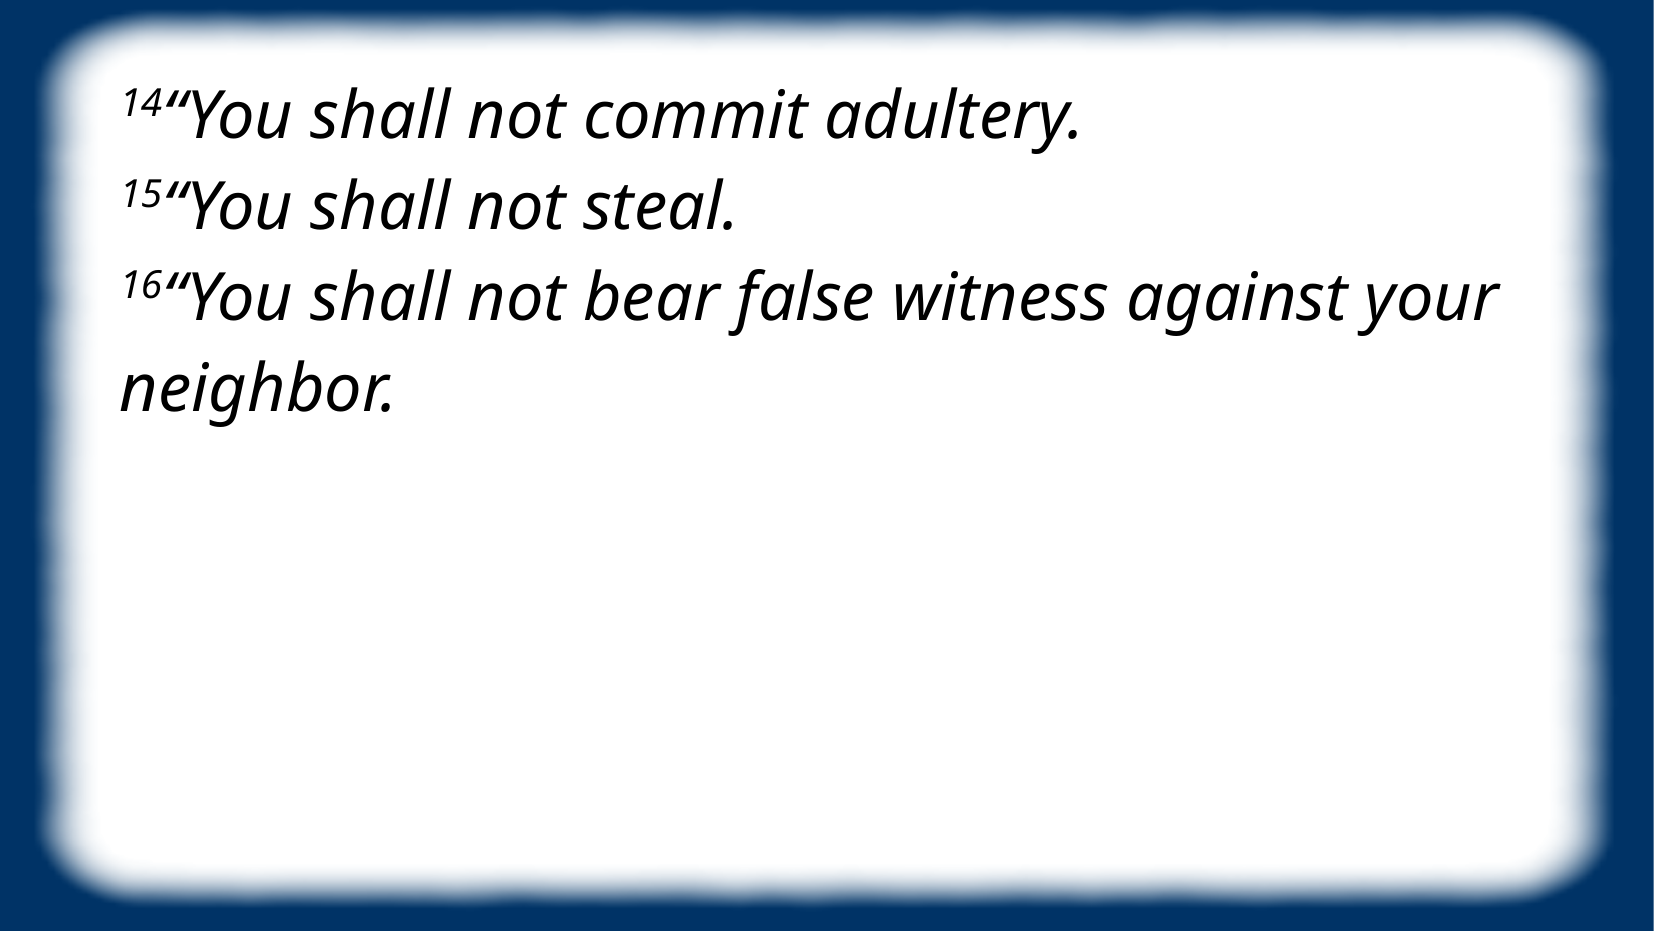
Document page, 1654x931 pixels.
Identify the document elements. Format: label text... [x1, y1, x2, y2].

picture [0, 0, 1654, 931]
text_box 14“You shall not commit adultery. 15“You shall not steal. 16“You shall not bear false witness against your neighbor. [105, 60, 1531, 430]
